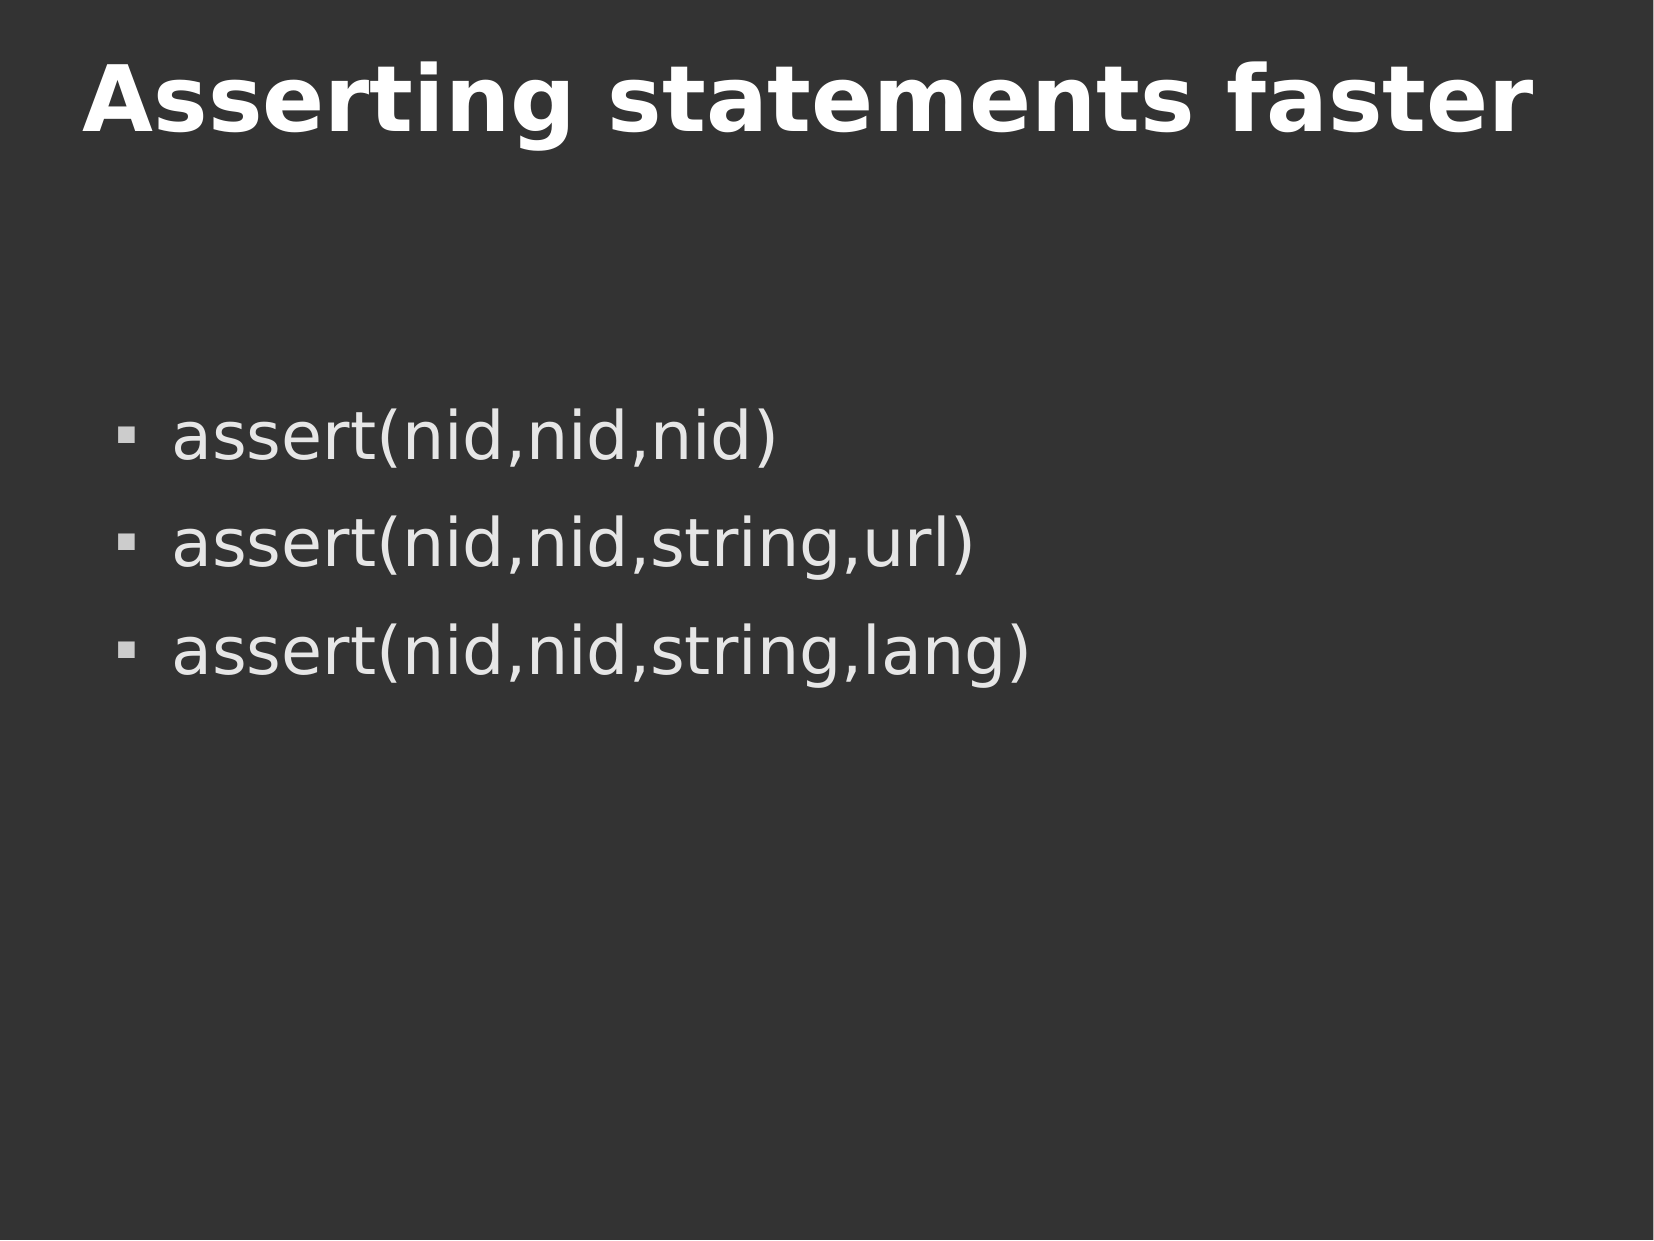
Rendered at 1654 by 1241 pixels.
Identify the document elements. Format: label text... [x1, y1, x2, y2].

title Asserting statements faster [82, 46, 1571, 154]
list assert(nid,nid,nid) assert(nid,nid,string,url) assert(nid,nid,string,lang) [82, 290, 1571, 1094]
